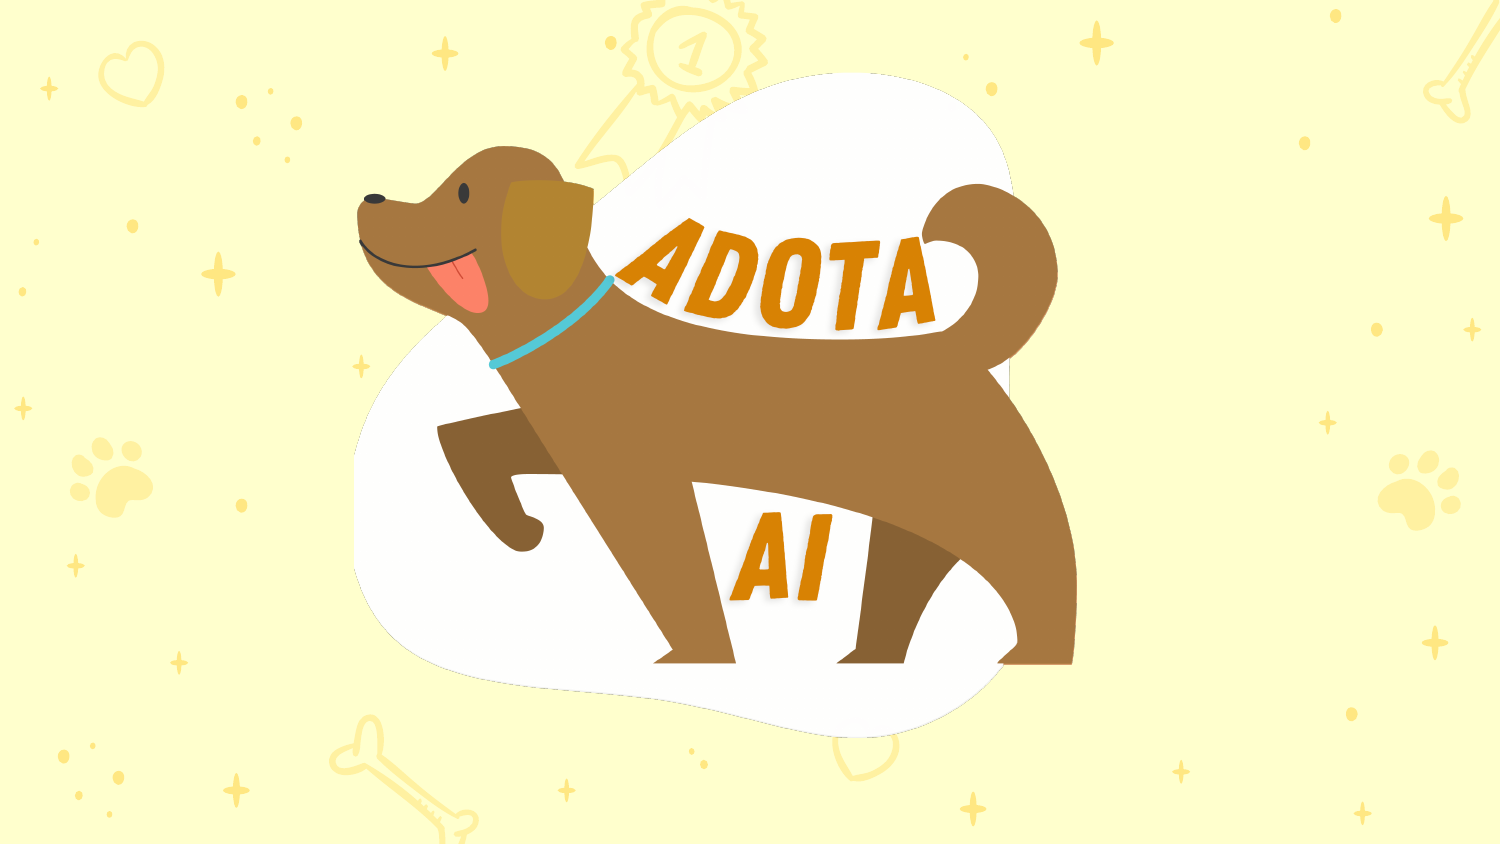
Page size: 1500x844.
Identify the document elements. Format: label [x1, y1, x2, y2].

picture [354, 70, 1087, 738]
